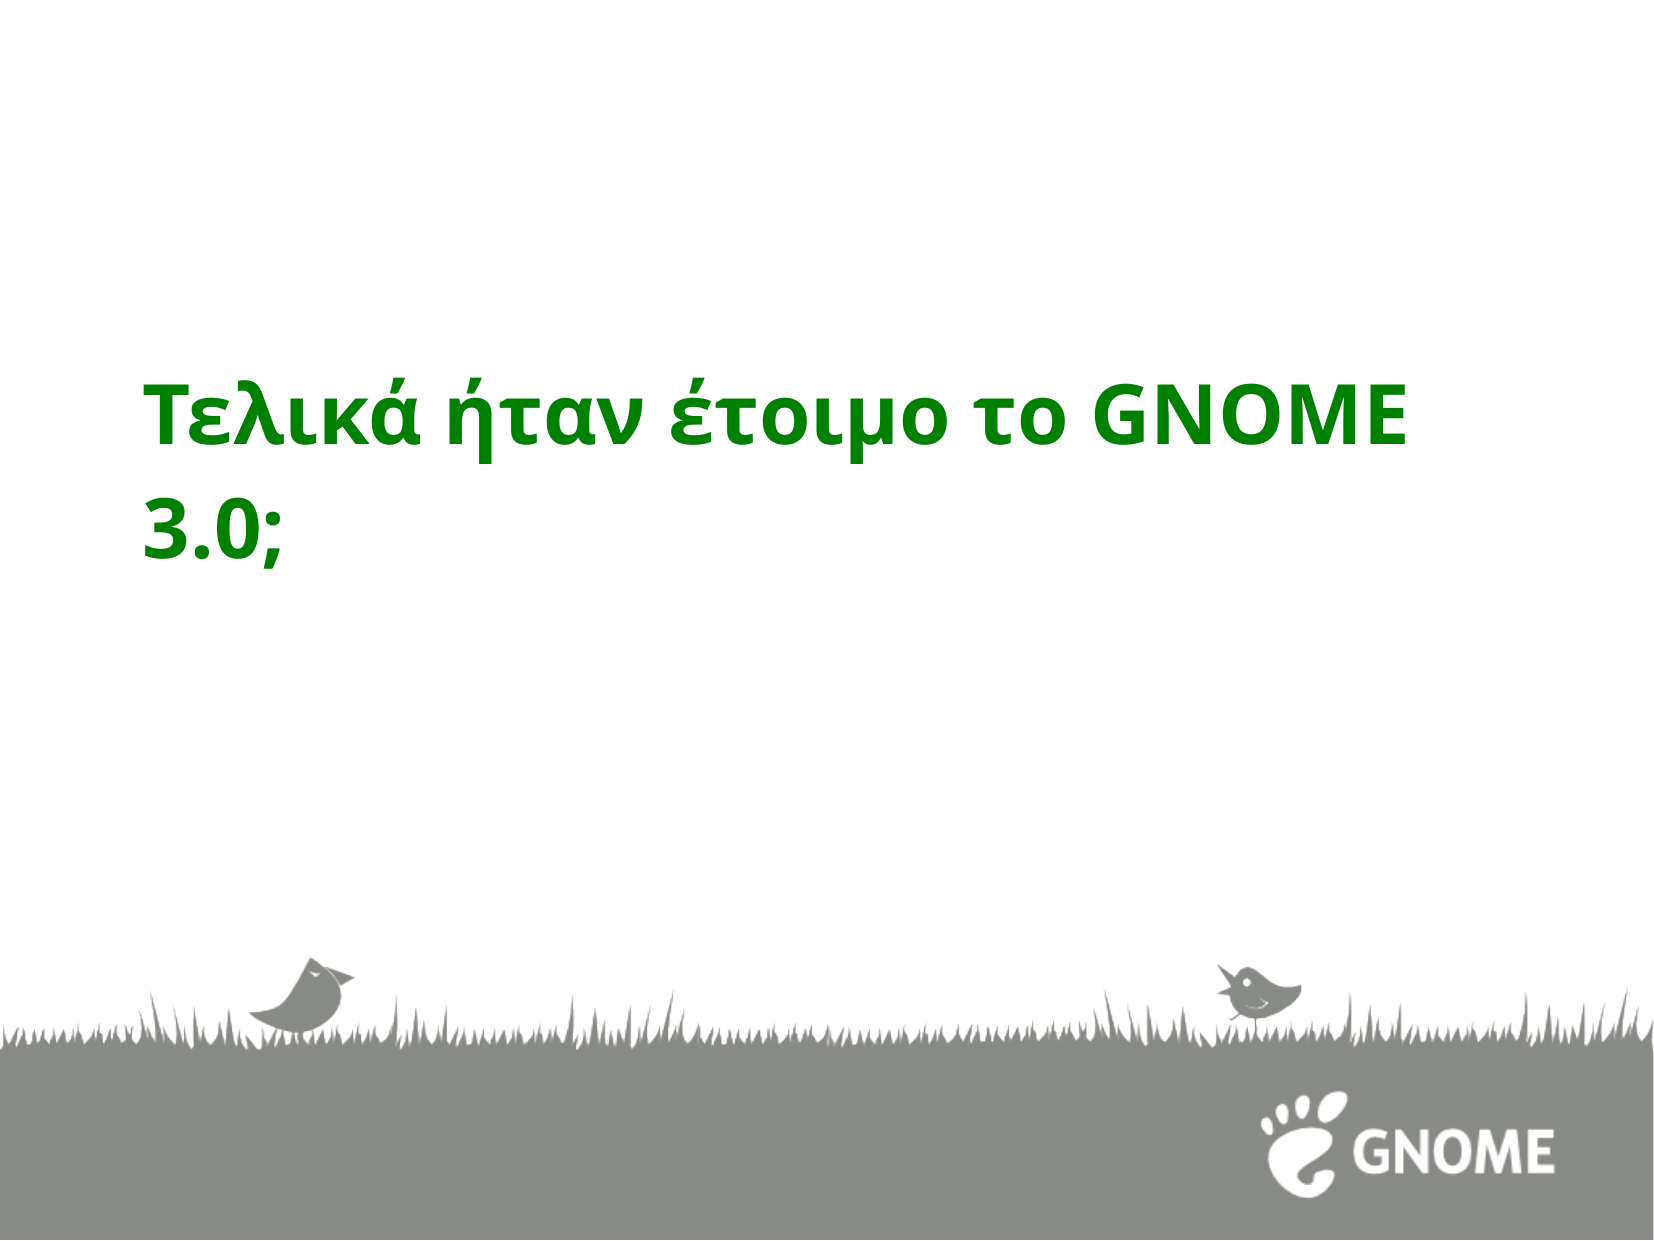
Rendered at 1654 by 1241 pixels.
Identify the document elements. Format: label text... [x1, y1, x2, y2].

text_box Τελικά ήταν έτοιμο το GNOME 3.0; [128, 348, 1516, 587]
picture [0, 0, 1654, 1241]
